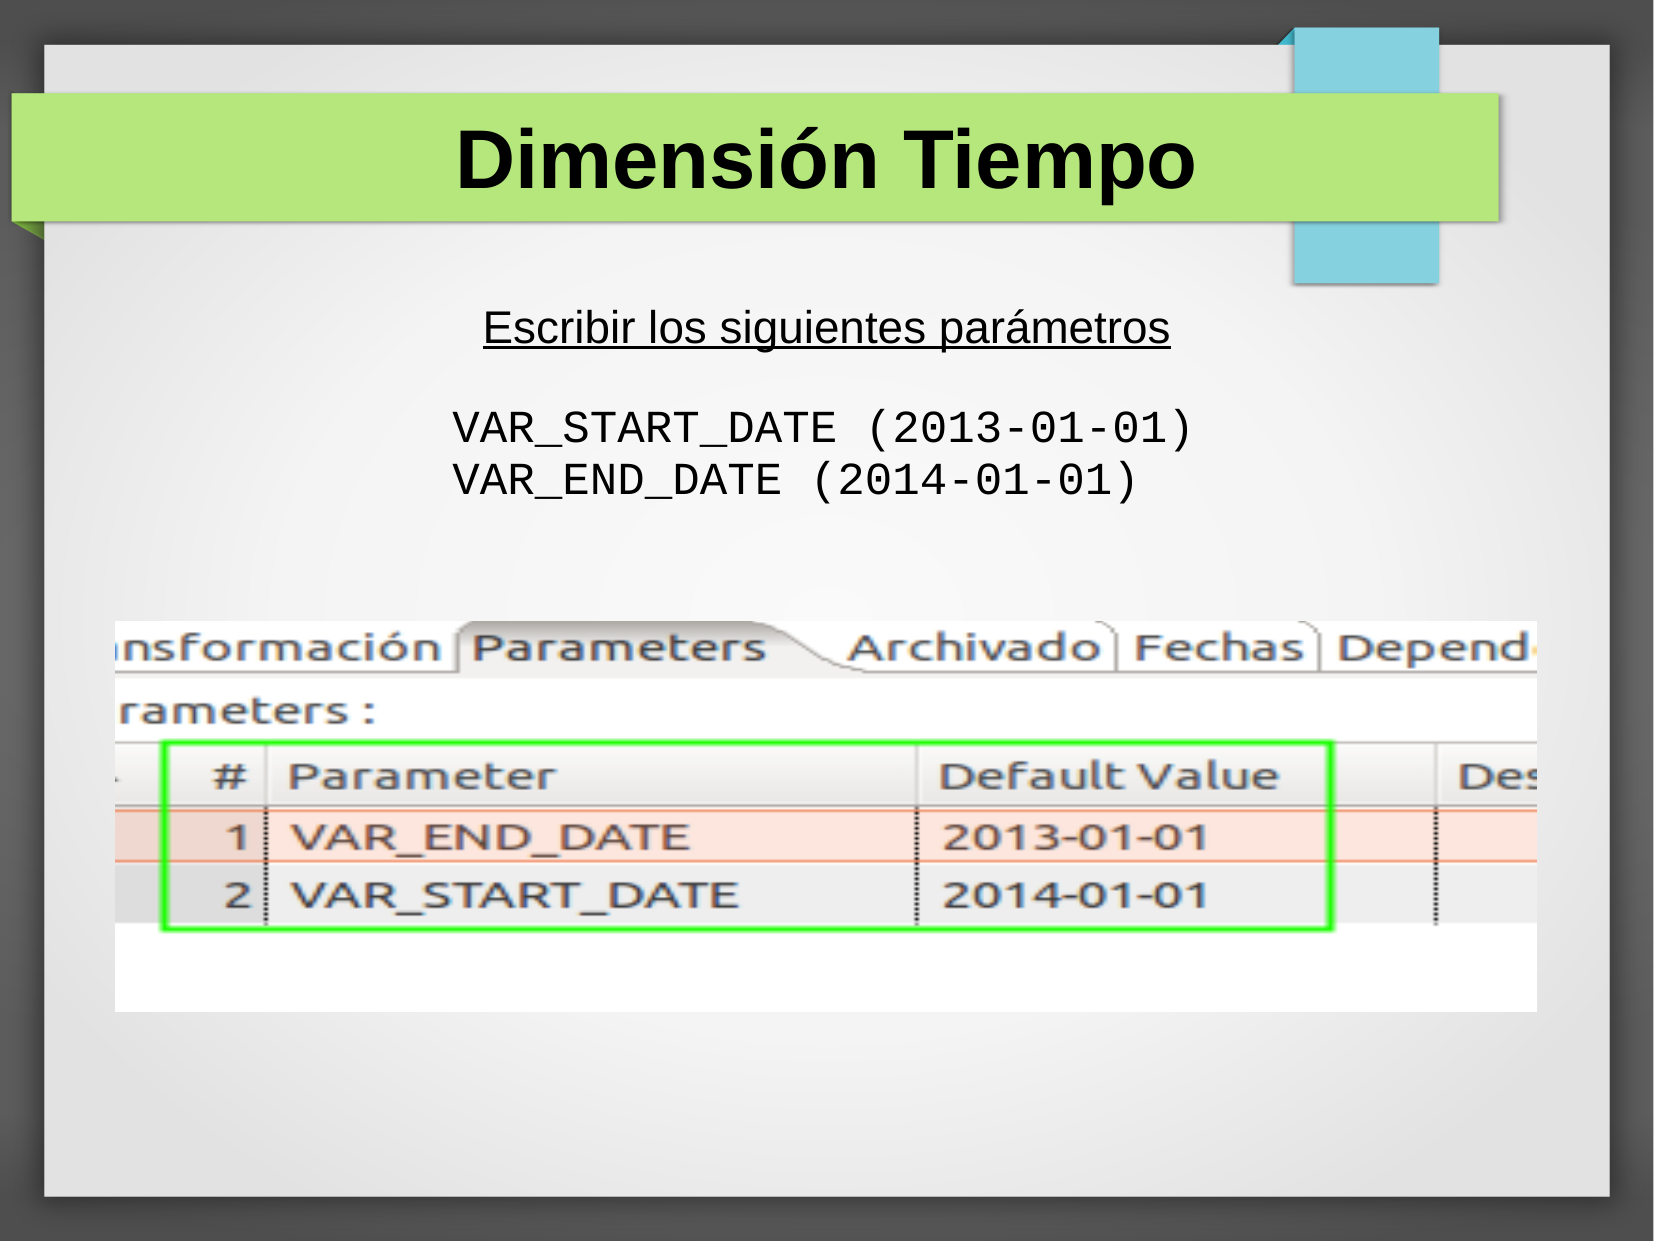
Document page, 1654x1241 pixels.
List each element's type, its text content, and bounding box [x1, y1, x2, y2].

text_box Escribir los siguientes parámetros VAR_START_DATE (2013-01-01) VAR_END_DATE (2014-01-01) [437, 294, 1217, 517]
title Dimensión Tiempo [70, 106, 1583, 213]
picture [0, 0, 1654, 1241]
